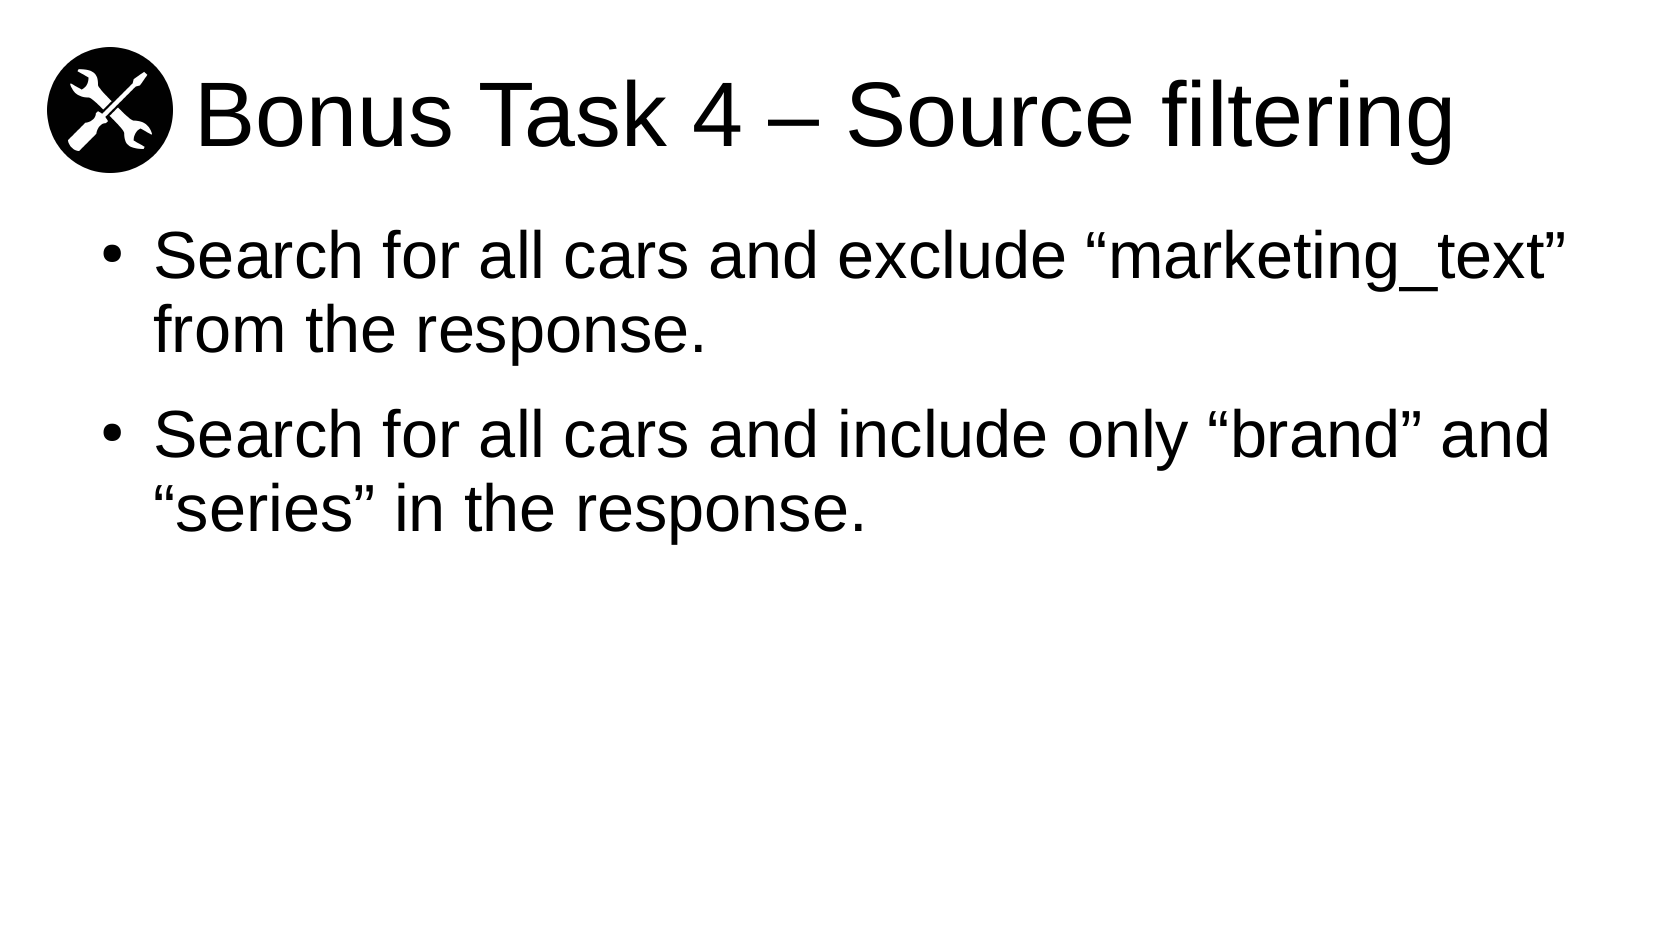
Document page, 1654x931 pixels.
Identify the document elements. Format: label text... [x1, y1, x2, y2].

title Bonus Task 4 – Source filtering [82, 37, 1571, 193]
picture [47, 47, 173, 173]
list Search for all cars and exclude “marketing_text” from the response. Search for all cars and include only “brand” and “series” in the response. [82, 217, 1571, 758]
